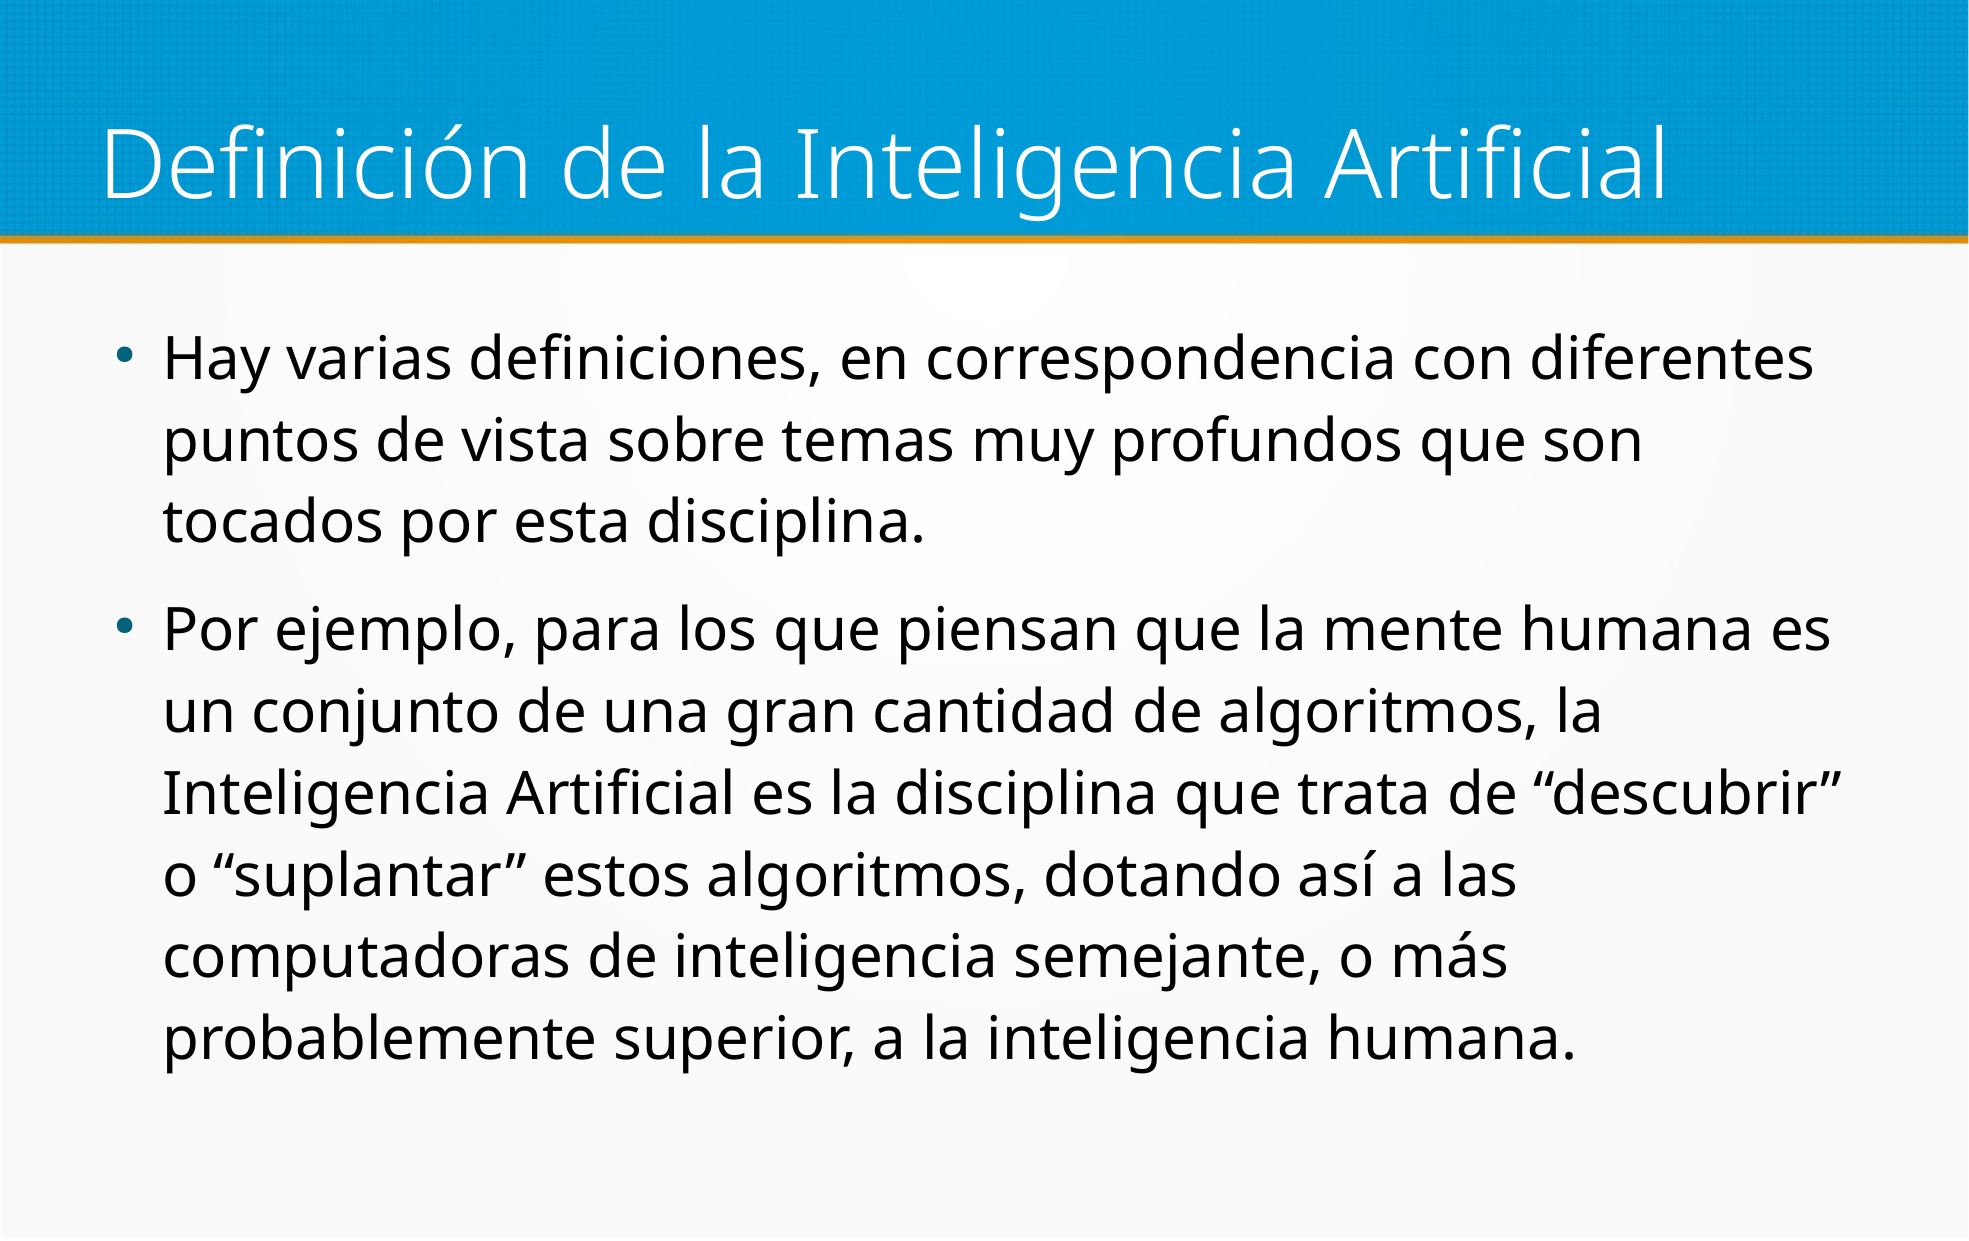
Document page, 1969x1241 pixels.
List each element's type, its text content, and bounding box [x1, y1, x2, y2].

title Definición de la Inteligencia Artificial [98, 19, 1870, 227]
list Hay varias definiciones, en correspondencia con diferentes puntos de vista sobre temas muy profundos que son tocados por esta disciplina. Por ejemplo, para los que piensan que la mente humana es un conjunto de una gran cantidad de algoritmos, la Inteligencia Artificial es la disciplina que trata de “descubrir” o “suplantar” estos algoritmos, dotando así a las computadoras de inteligencia semejante, o más probablemente superior, a la inteligencia humana. [98, 315, 1861, 1081]
picture [0, 233, 1969, 1241]
